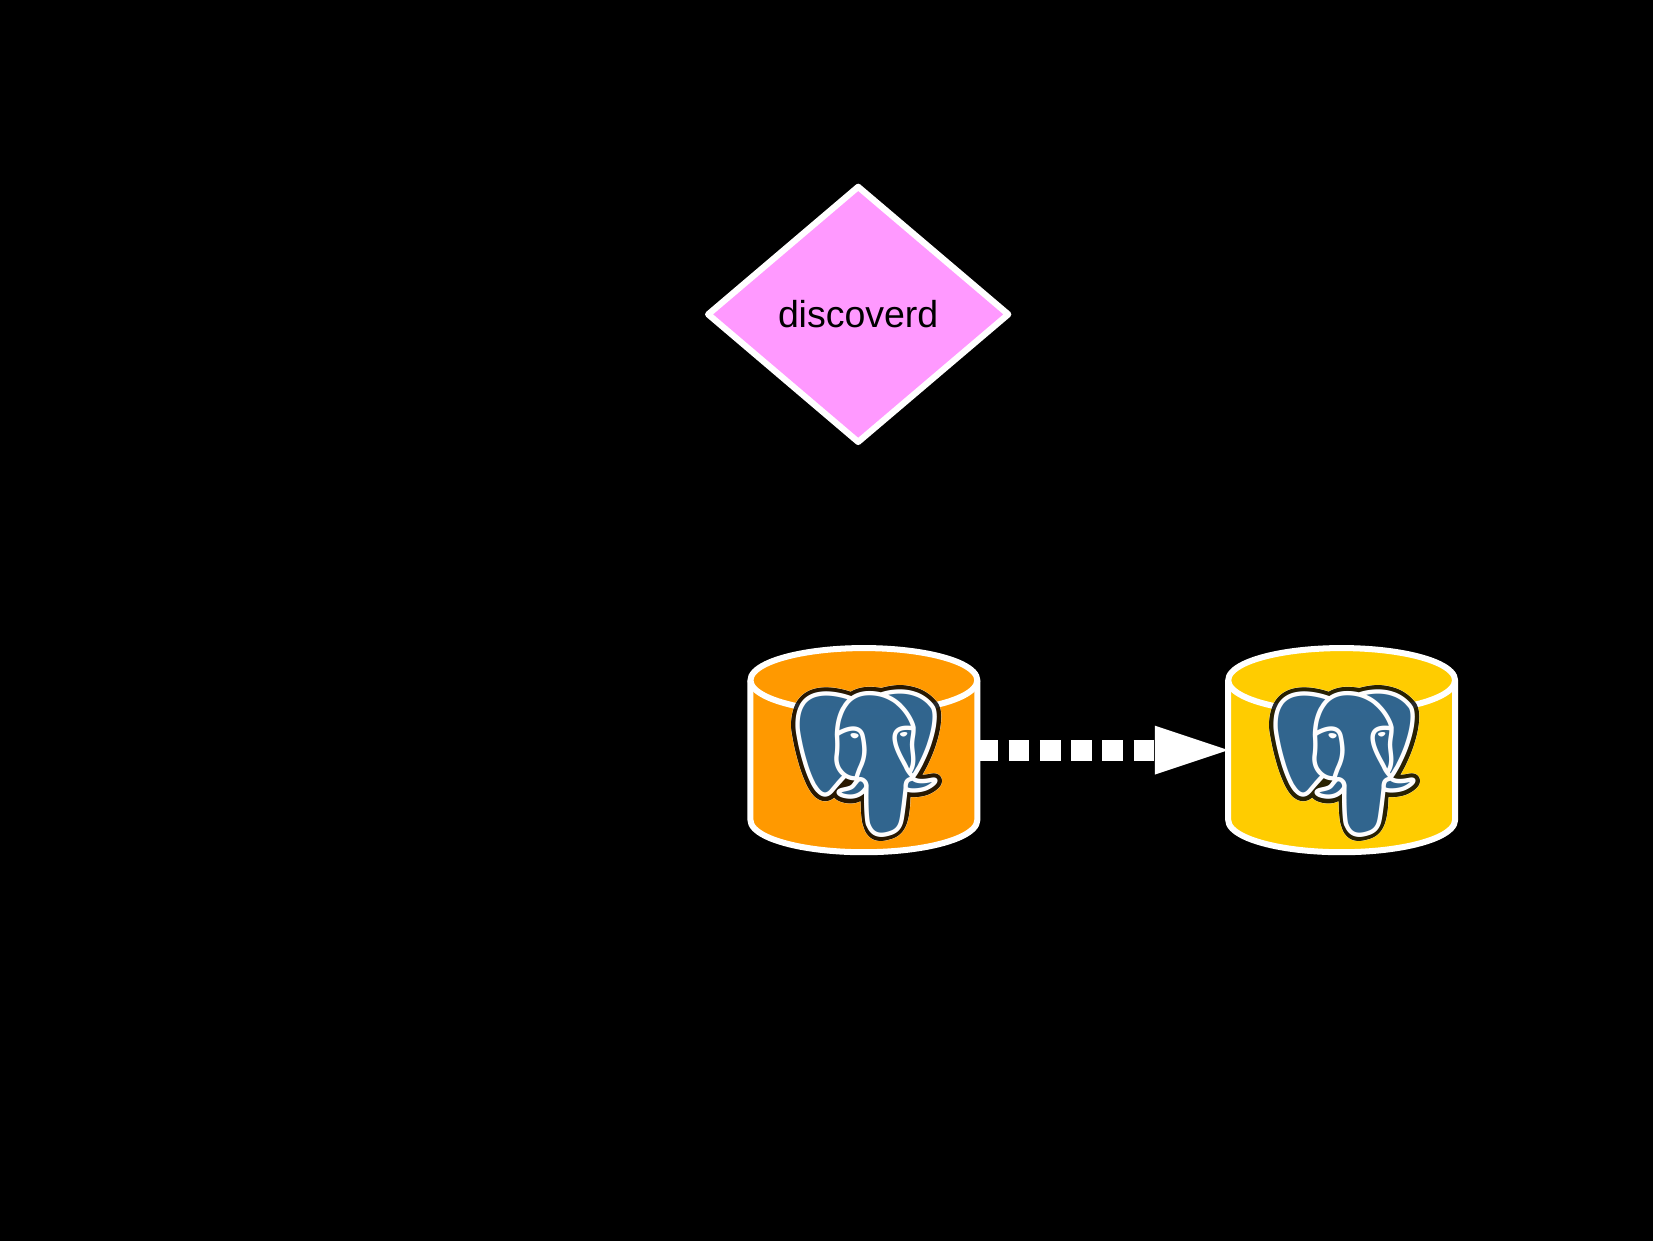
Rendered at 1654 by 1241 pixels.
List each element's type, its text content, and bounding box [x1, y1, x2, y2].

picture [1269, 685, 1420, 841]
picture [791, 685, 942, 841]
text_box discoverd [708, 186, 1009, 442]
text_box [1228, 648, 1456, 853]
text_box [750, 648, 978, 853]
